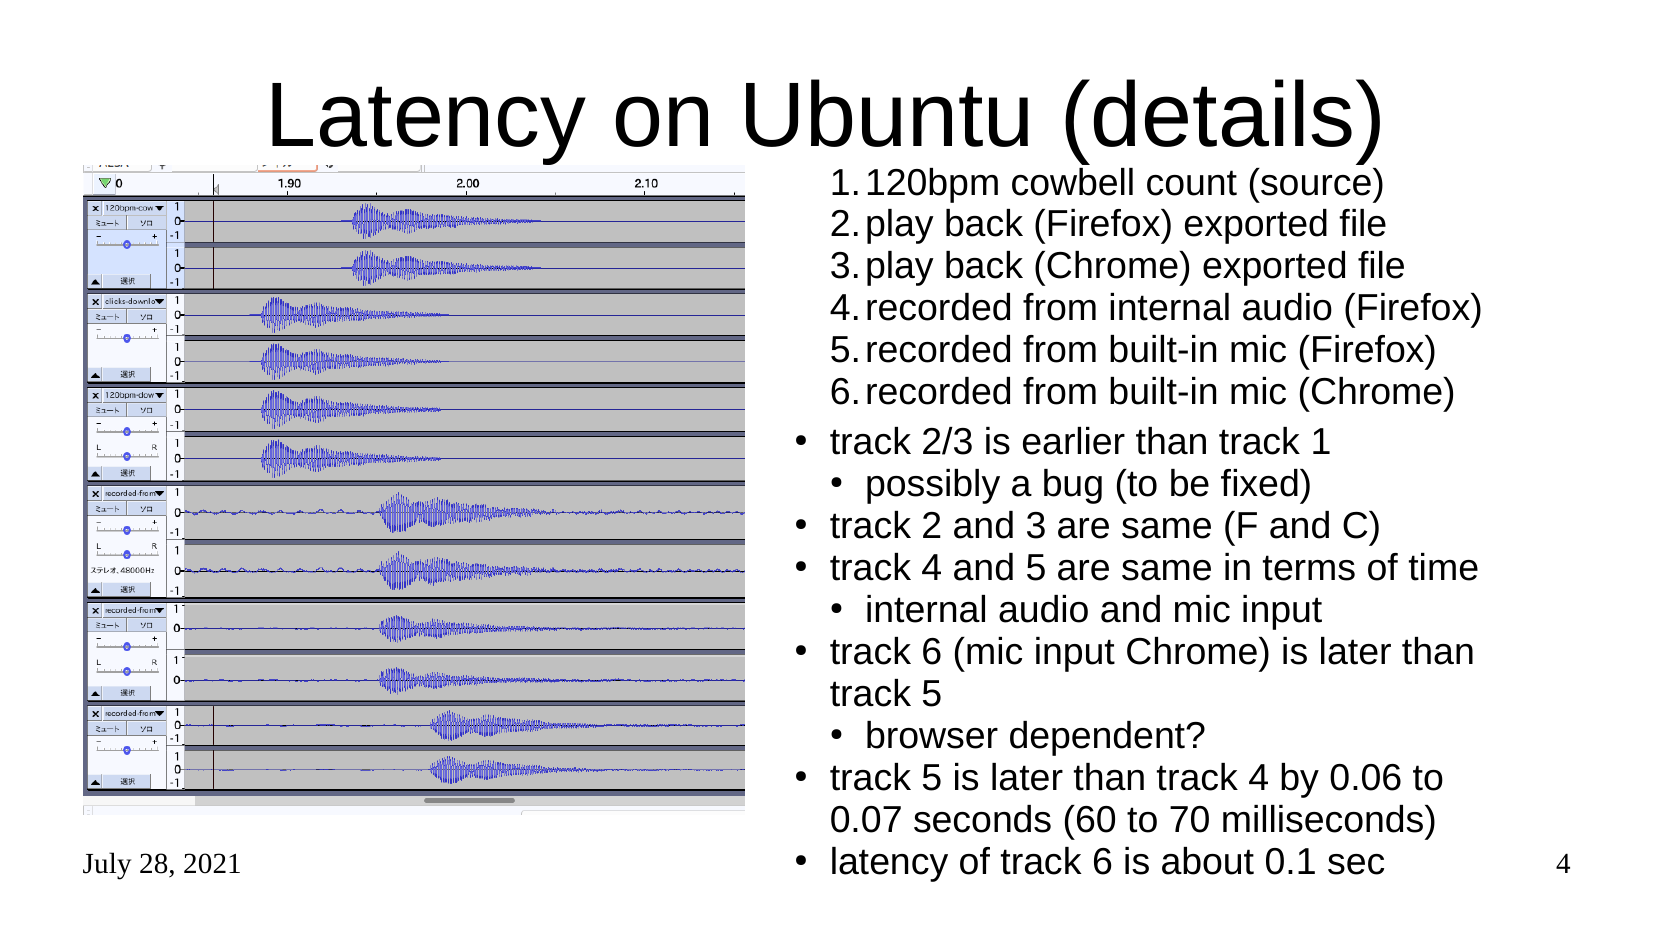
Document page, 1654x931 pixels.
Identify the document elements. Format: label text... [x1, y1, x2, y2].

text_box 120bpm cowbell count (source) play back (Firefox) exported file play back (Chrome) exported file recorded from internal audio (Firefox) recorded from built-in mic (Firefox) recorded from built-in mic (Chrome) [814, 153, 1501, 413]
picture [83, 165, 745, 815]
text_box track 2/3 is earlier than track 1 possibly a bug (to be fixed) track 2 and 3 are same (F and C) track 4 and 5 are same in terms of time internal audio and mic input track 6 (mic input Chrome) is later than track 5 browser dependent? track 5 is later than track 4 by 0.06 to 0.07 seconds (60 to 70 milliseconds) latency of track 6 is about 0.1 sec [779, 413, 1536, 891]
title Latency on Ubuntu (details) [82, 37, 1571, 193]
